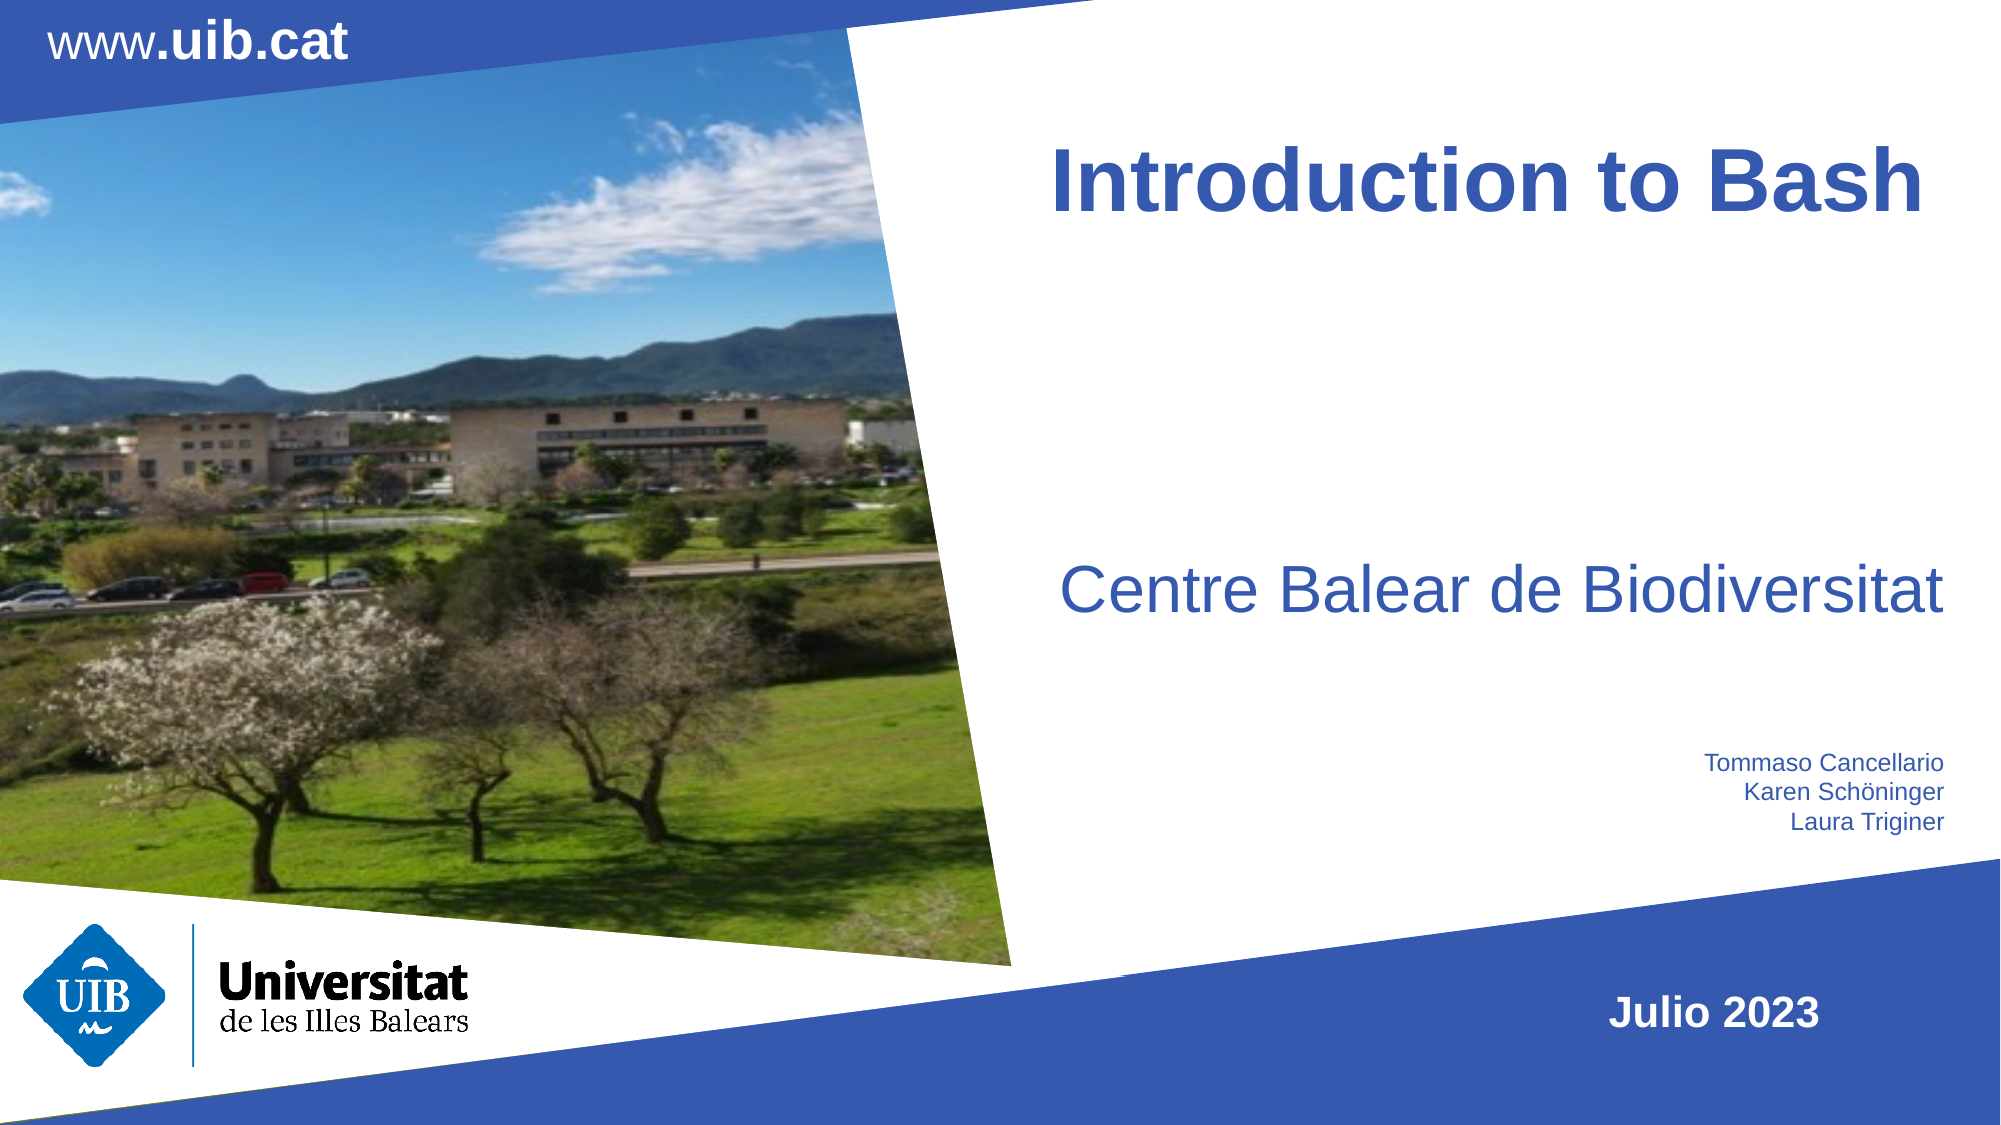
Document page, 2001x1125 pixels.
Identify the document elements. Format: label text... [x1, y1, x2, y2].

text_box Julio 2023 [1110, 975, 1835, 1044]
text_box Centre Balear de Biodiversitat Tommaso Cancellario Karen Schöninger Laura Triginer [955, 538, 1960, 844]
picture [0, 29, 1011, 966]
text_box Introduction to Bash [796, 114, 1941, 449]
picture [23, 924, 468, 1067]
